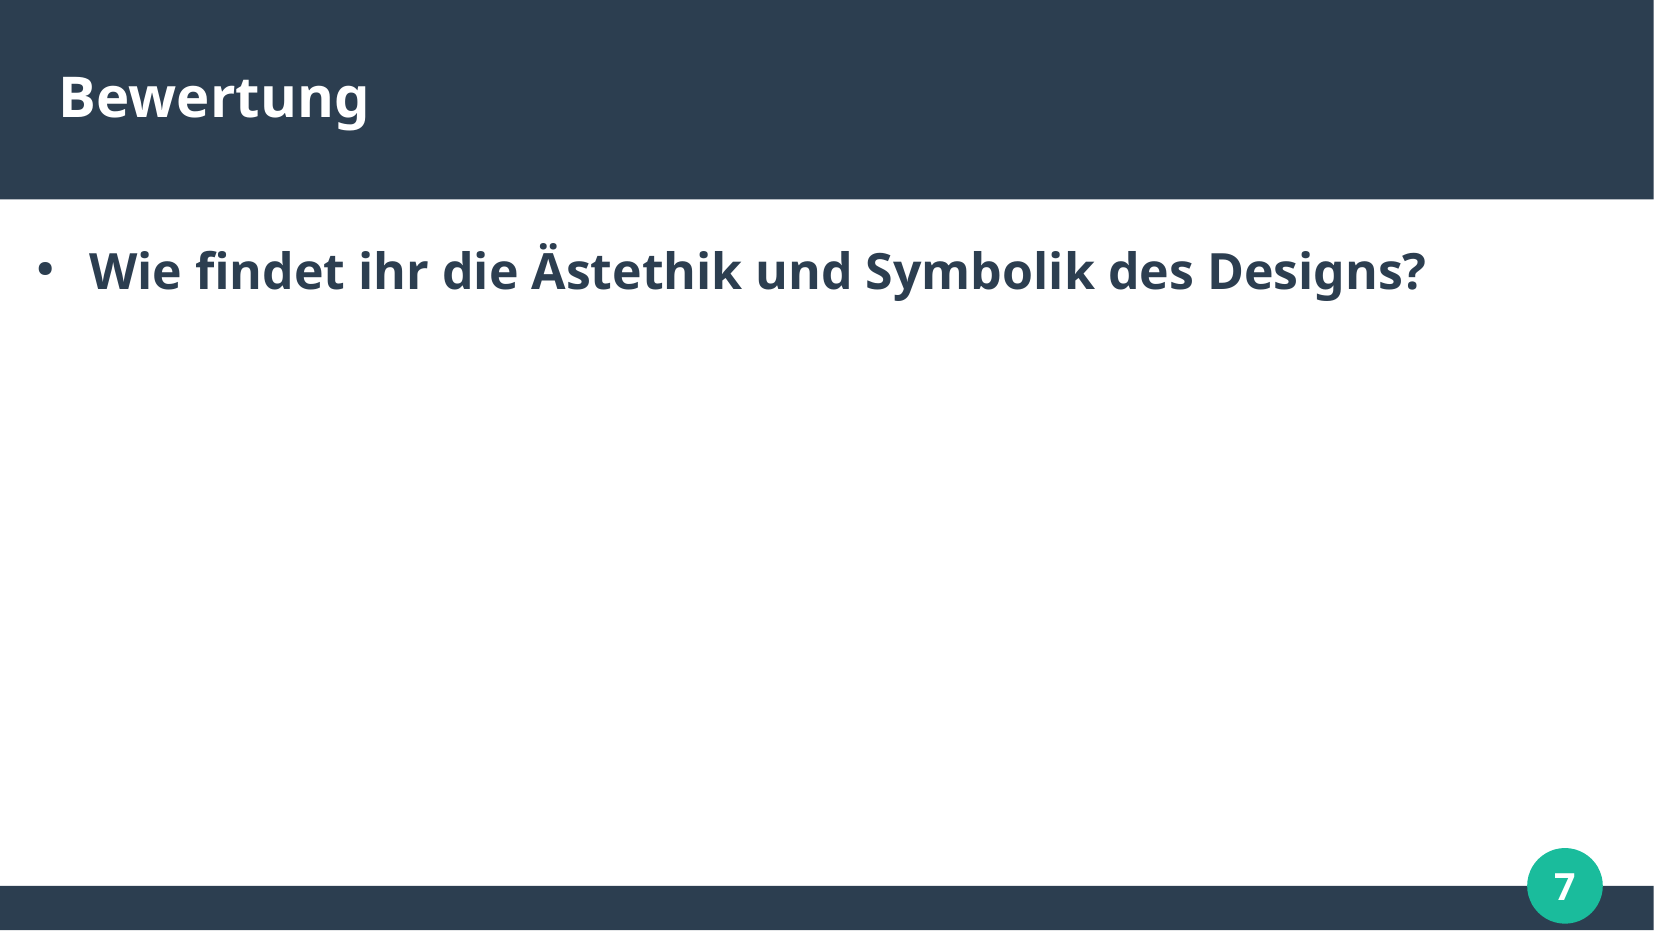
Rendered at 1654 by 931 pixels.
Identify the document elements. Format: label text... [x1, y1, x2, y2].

list Wie findet ihr die Ästethik und Symbolik des Designs? [18, 235, 1595, 798]
title Bewertung [59, 37, 1595, 155]
